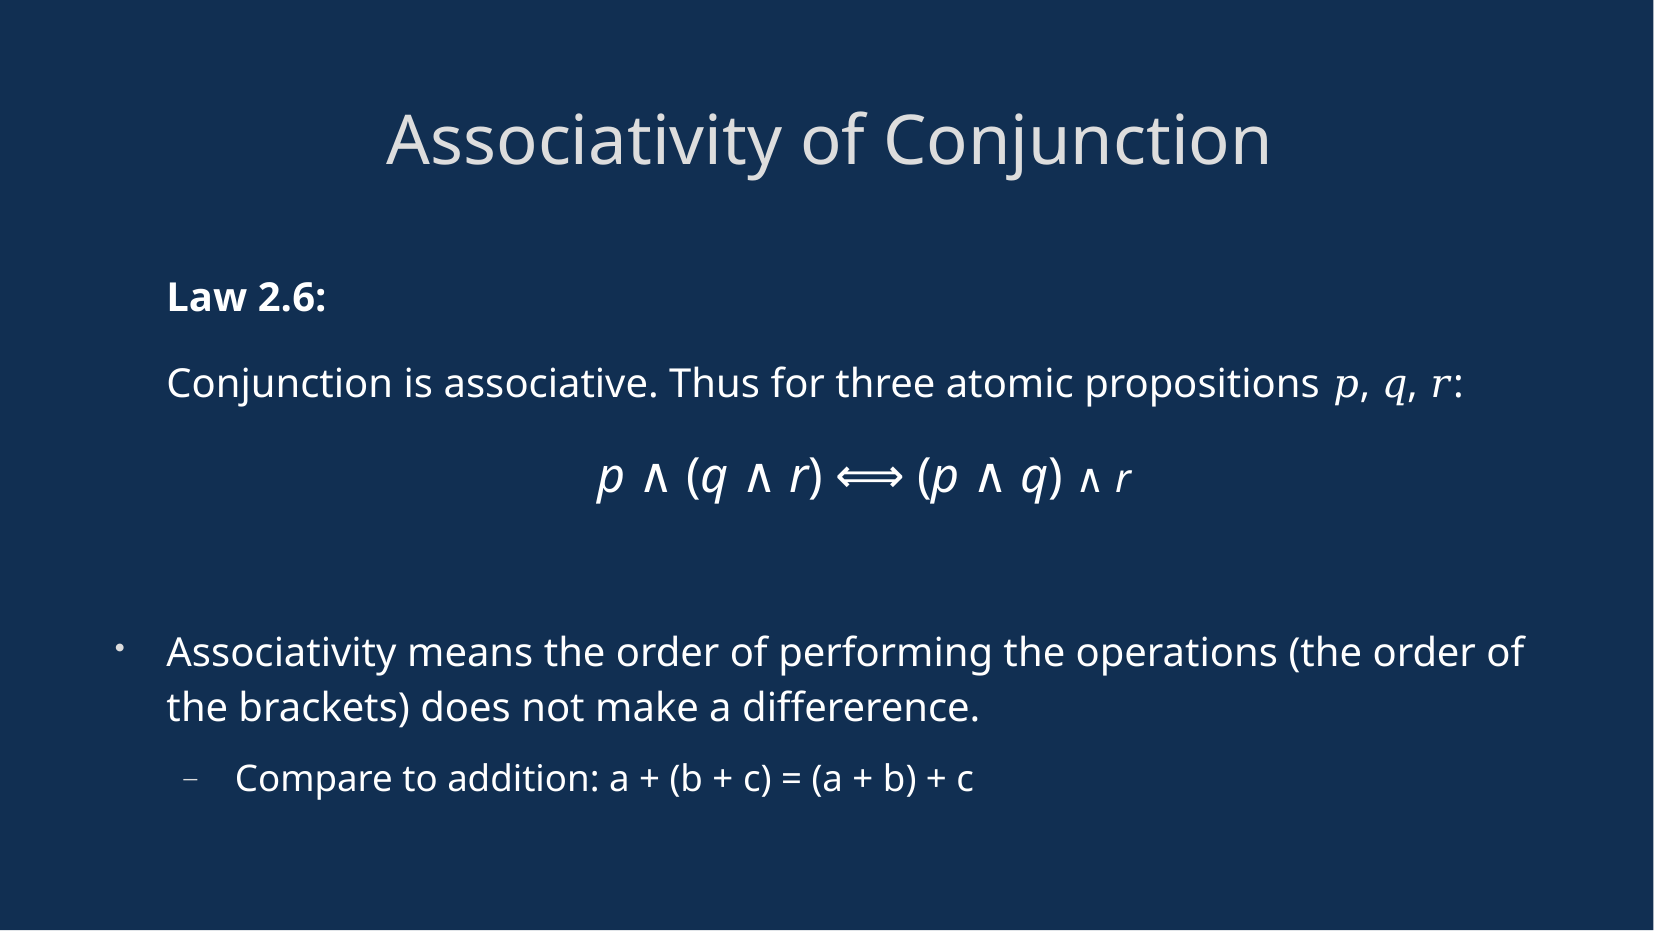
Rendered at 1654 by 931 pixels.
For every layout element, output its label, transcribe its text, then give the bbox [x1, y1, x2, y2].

list Law 2.6: Conjunction is associative. Thus for three atomic propositions 𝑝, 𝑞, 𝑟: p ∧ (q ∧ r) ⟺ (p ∧ q) ∧ r Associativity means the order of performing the operations (the order of the brackets) does not make a differerence. Compare to addition: a + (b + c) = (a + b) + c [97, 268, 1563, 806]
title Associativity of Conjunction [97, 96, 1563, 180]
